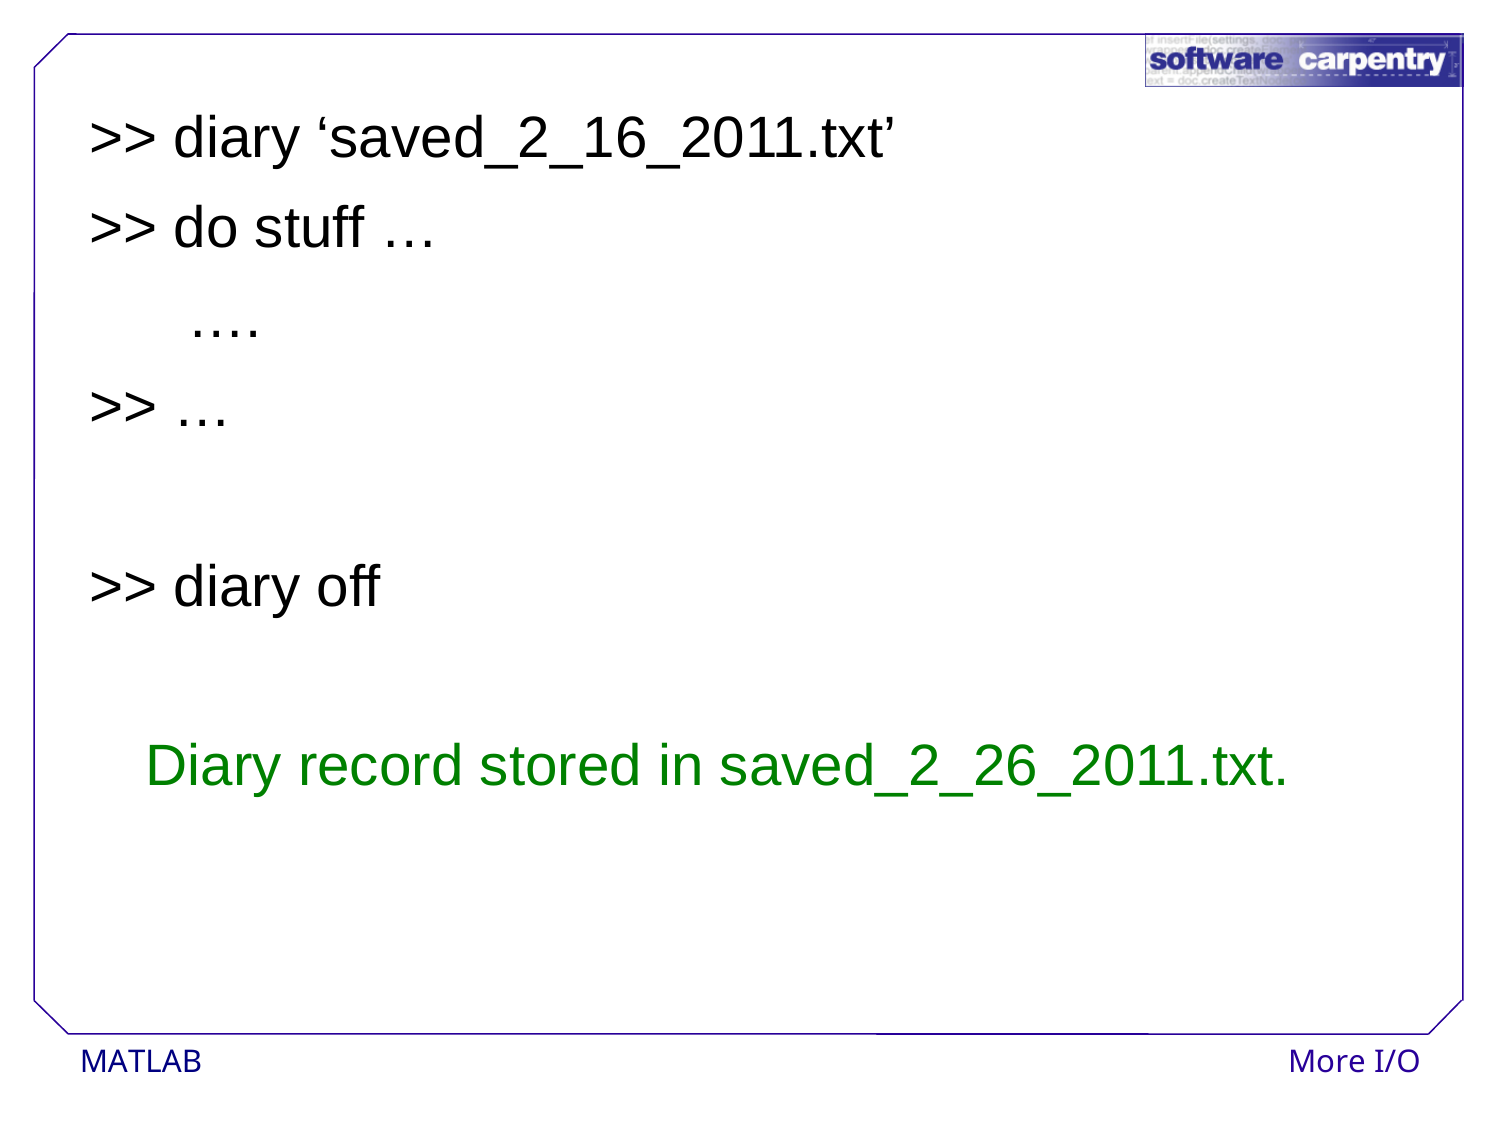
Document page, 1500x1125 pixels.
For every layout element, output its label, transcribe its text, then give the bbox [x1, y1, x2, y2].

list >> diary ‘saved_2_16_2011.txt’ >> do stuff … …. >> … >> diary off Diary record stored in saved_2_26_2011.txt. [75, 99, 1363, 1013]
picture [1145, 33, 1464, 87]
